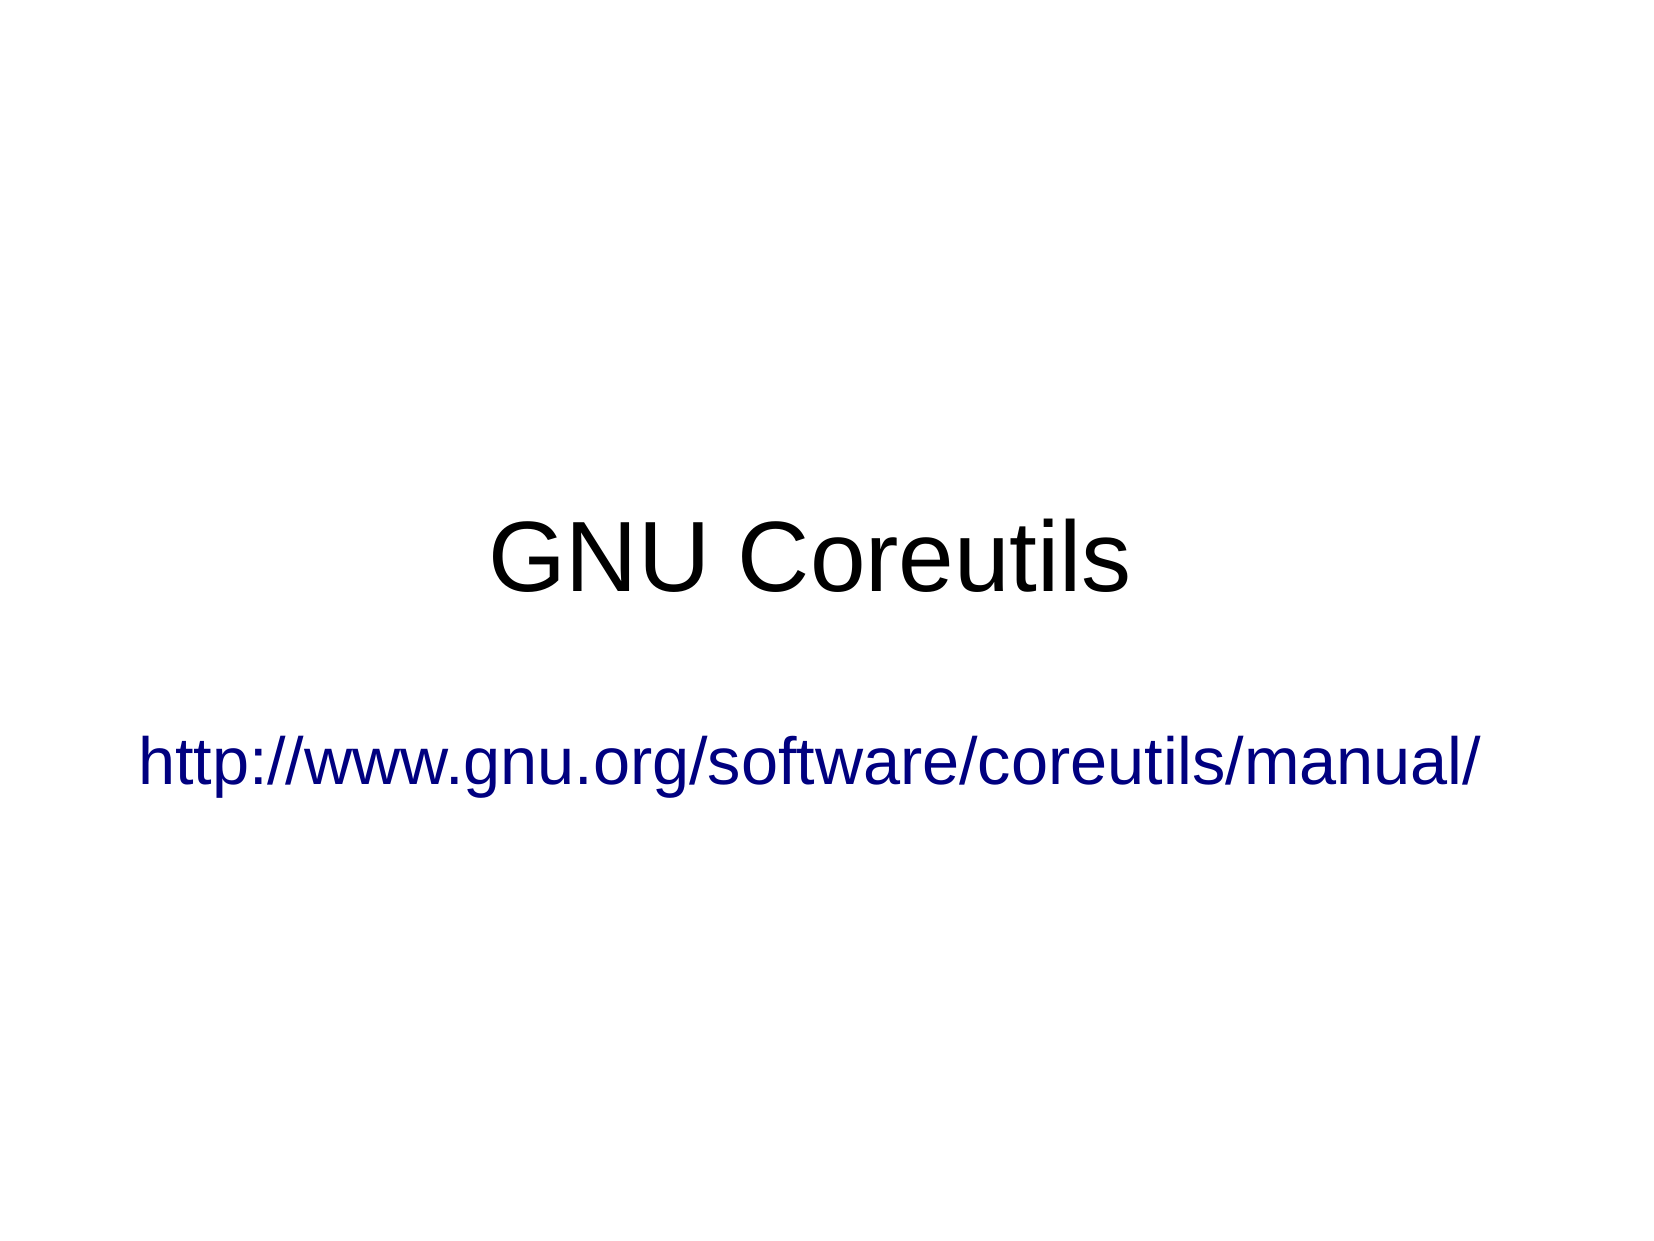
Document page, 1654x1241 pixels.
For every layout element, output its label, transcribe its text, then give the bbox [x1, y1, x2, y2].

text_box GNU Coreutils http://www.gnu.org/software/coreutils/manual/ [82, 290, 1538, 1010]
